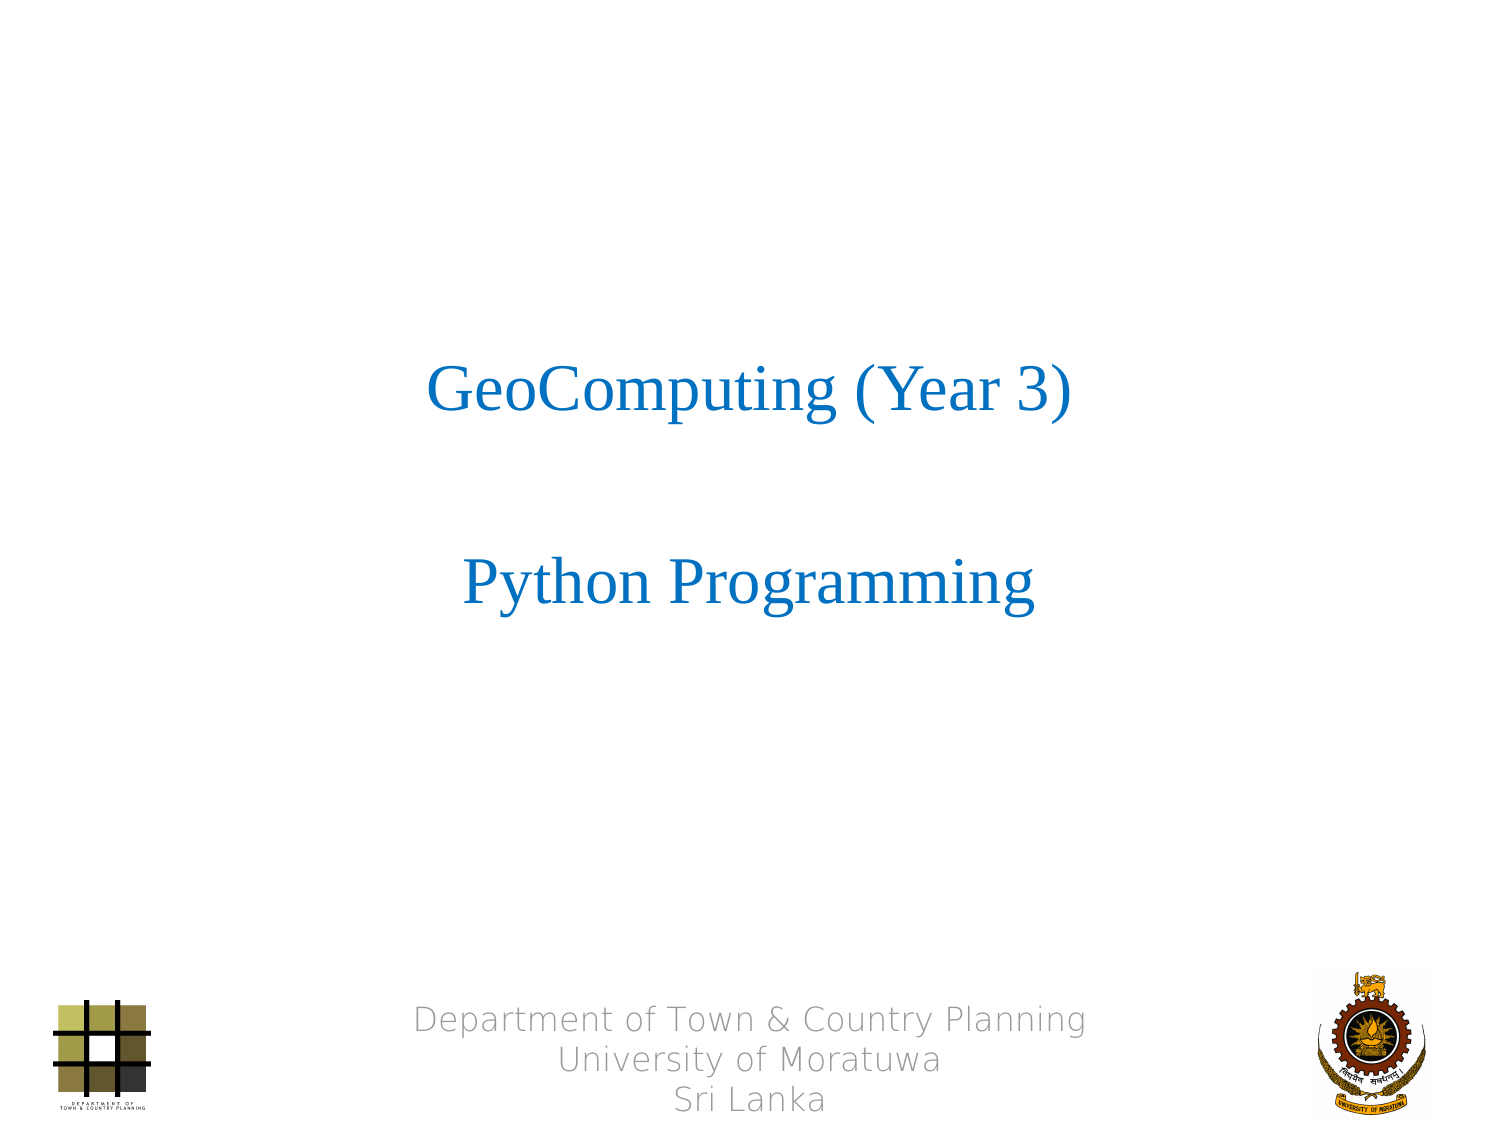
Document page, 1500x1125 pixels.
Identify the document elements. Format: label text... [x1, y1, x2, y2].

picture [1312, 966, 1435, 1125]
picture [53, 1000, 151, 1110]
subtitle GeoComputing (Year 3) Python Programming [75, 45, 1426, 915]
